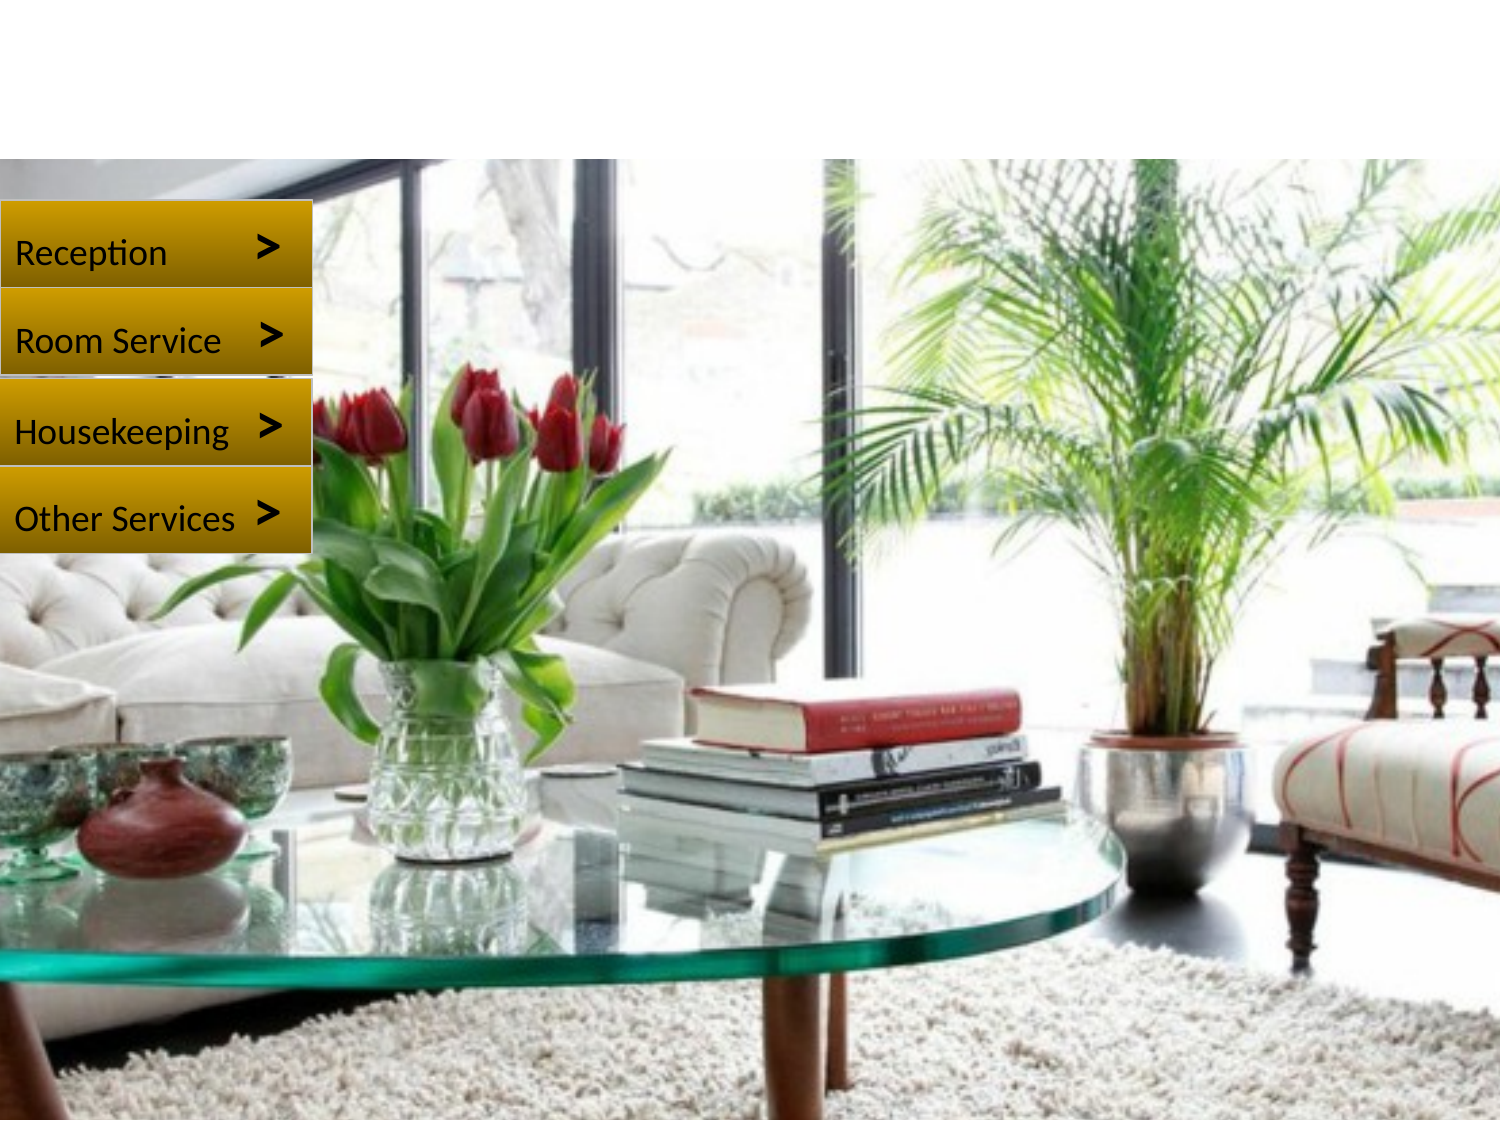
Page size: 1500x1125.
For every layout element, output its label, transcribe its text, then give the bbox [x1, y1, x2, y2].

picture [0, 159, 1500, 1120]
text_box Reception ˃ [0, 199, 313, 287]
text_box Other Services ˃ [0, 465, 312, 554]
text_box Room Service ˃ [0, 287, 313, 375]
text_box Housekeeping ˃ [0, 378, 312, 465]
